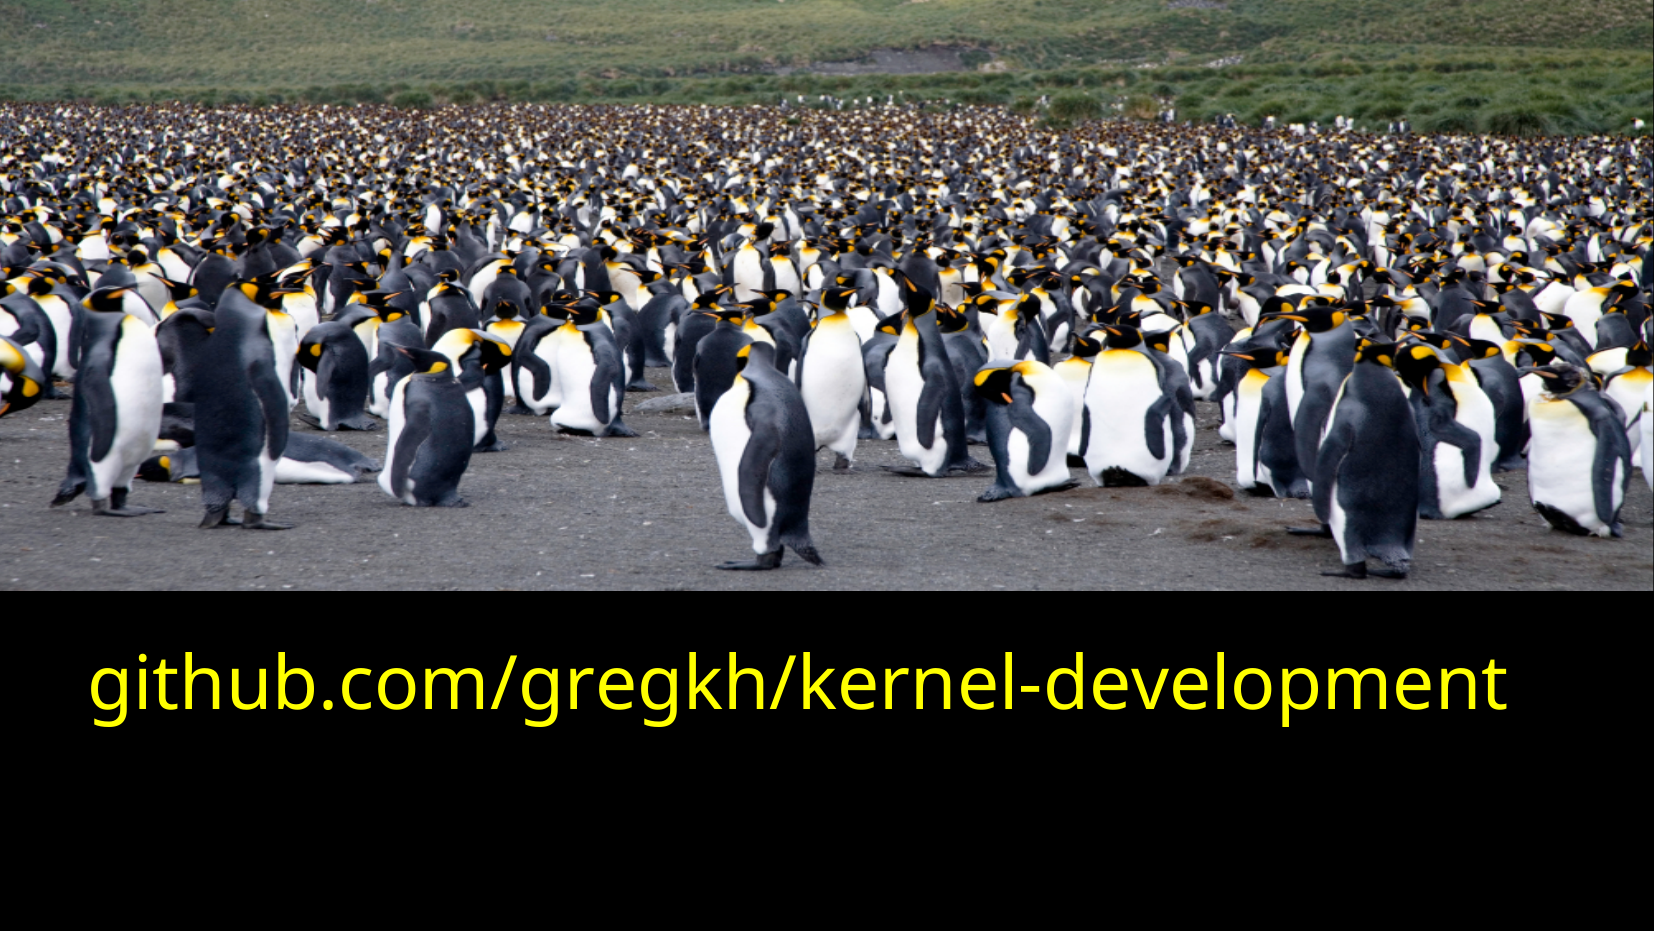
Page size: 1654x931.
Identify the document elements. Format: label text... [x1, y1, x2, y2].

picture [0, 0, 1654, 591]
text_box [0, 591, 1654, 931]
text_box github.com/gregkh/kernel-development [72, 622, 1609, 728]
